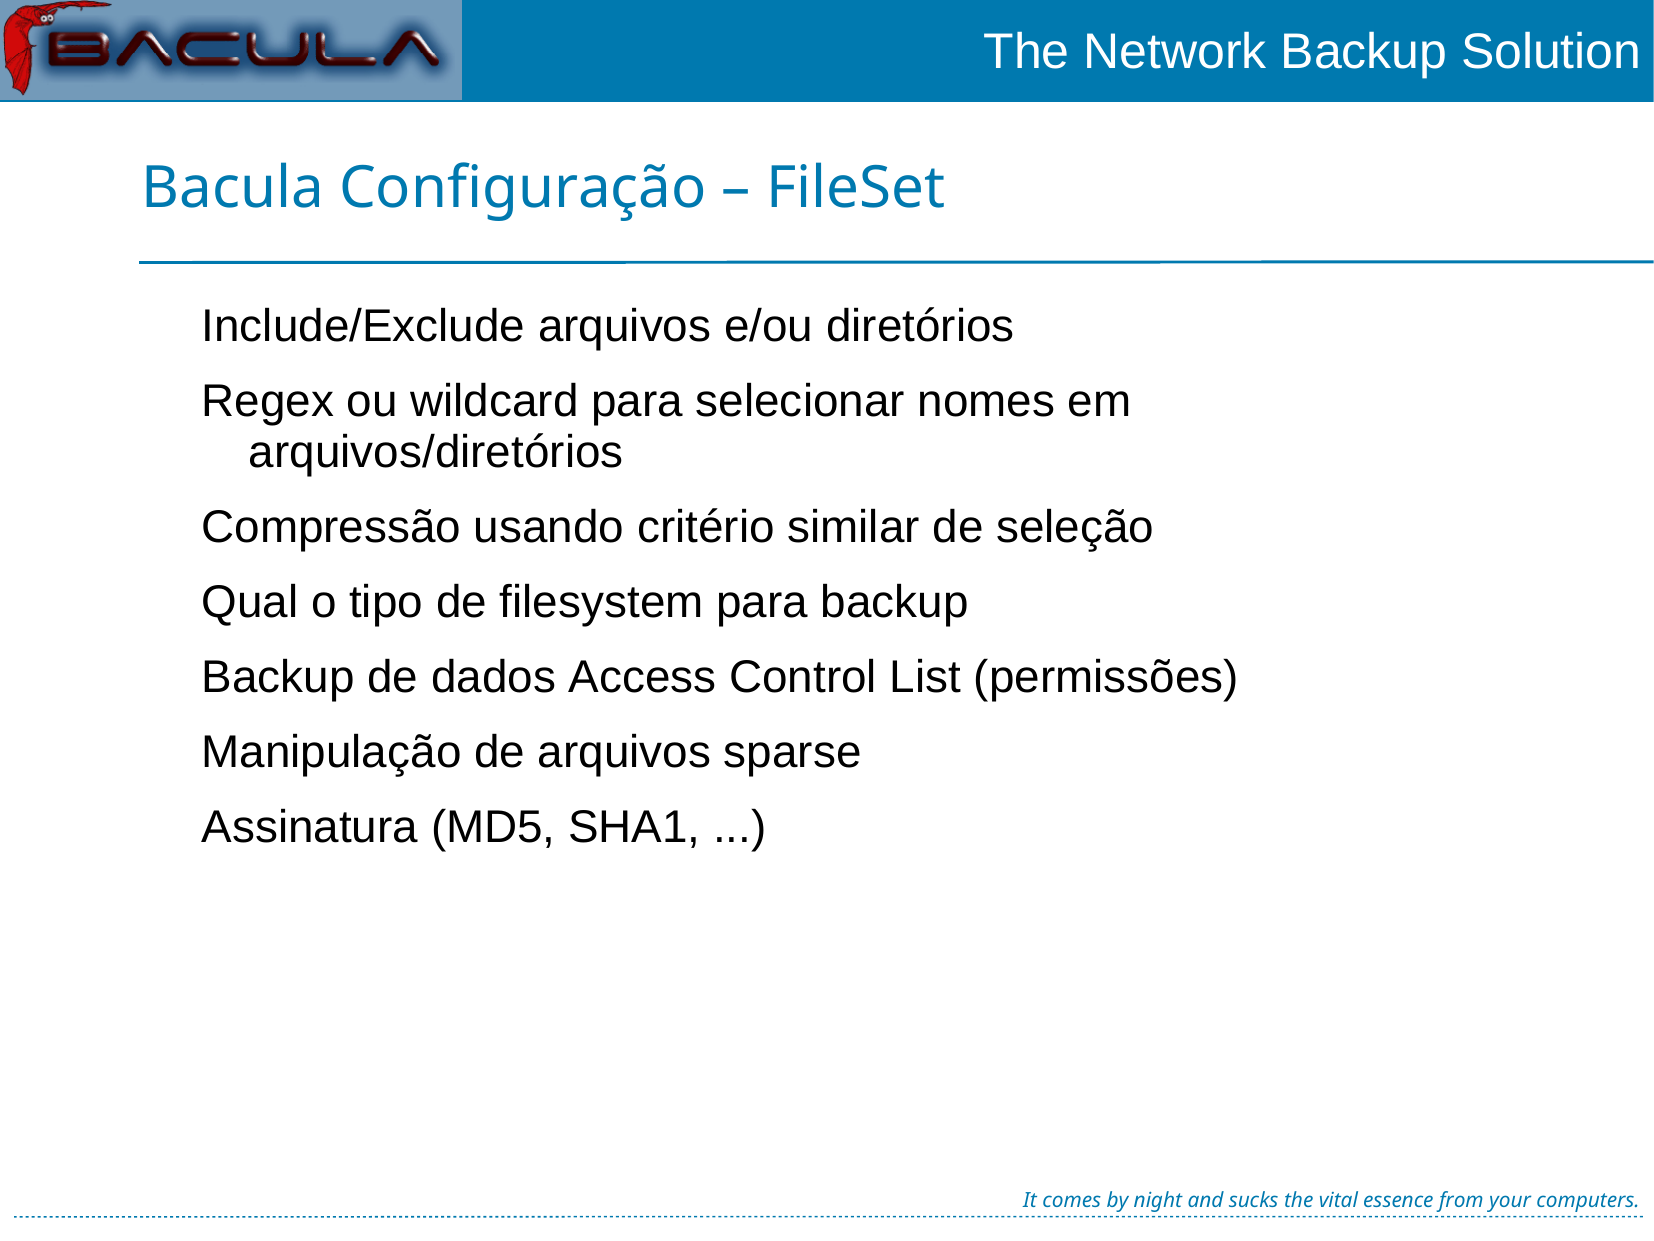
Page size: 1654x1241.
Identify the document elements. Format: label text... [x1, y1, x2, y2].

picture [0, 0, 461, 99]
title Bacula Configuração – FileSet [141, 112, 1501, 226]
list Include/Exclude arquivos e/ou diretórios Regex ou wildcard para selecionar nomes em arquivos/diretórios Compressão usando critério similar de seleção Qual o tipo de filesystem para backup Backup de dados Access Control List (permissões) Manipulação de arquivos sparse Assinatura (MD5, SHA1, ...) [107, 300, 1501, 1052]
